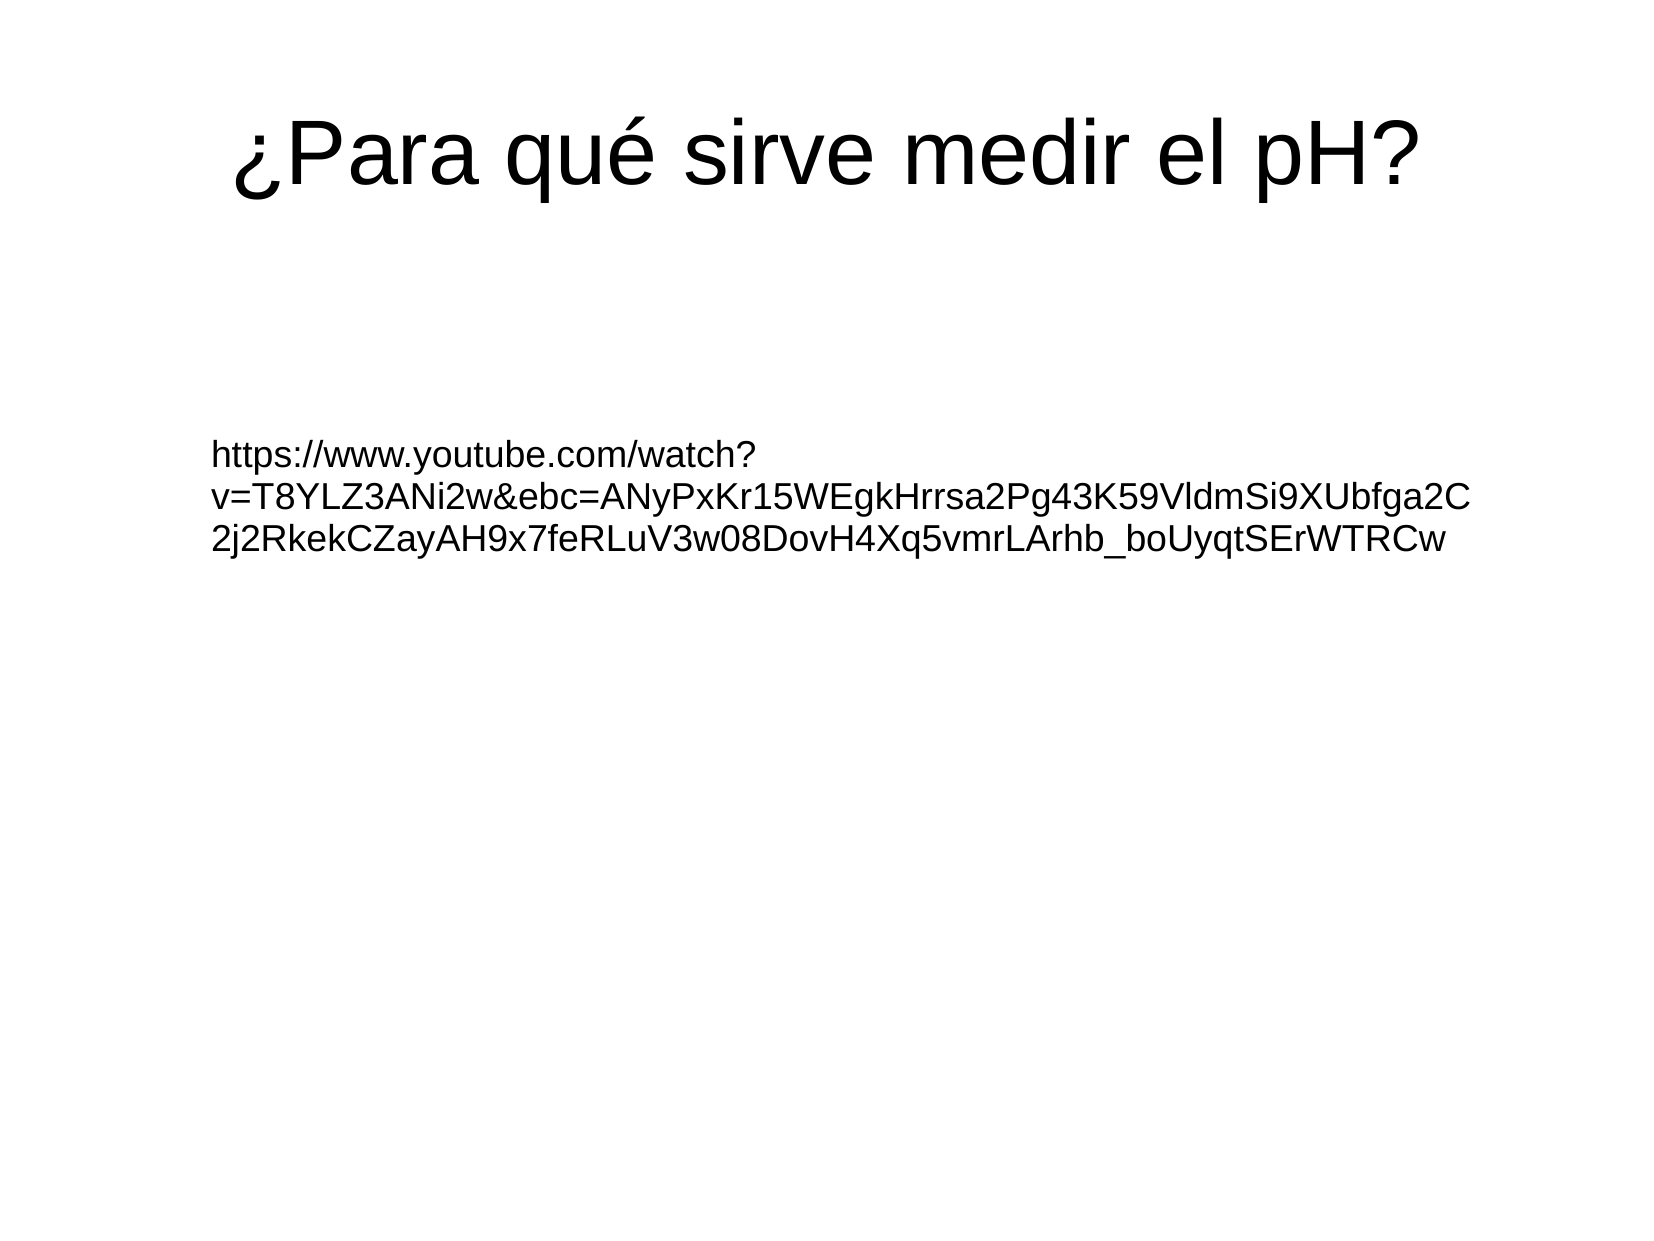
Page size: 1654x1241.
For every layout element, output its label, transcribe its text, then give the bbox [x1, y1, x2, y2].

title ¿Para qué sirve medir el pH? [82, 49, 1571, 257]
text_box https://www.youtube.com/watch?v=T8YLZ3ANi2w&ebc=ANyPxKr15WEgkHrrsa2Pg43K59VldmSi9XUbfga2C2j2RkekCZayAH9x7feRLuV3w08DovH4Xq5vmrLArhb_boUyqtSErWTRCw [196, 426, 1501, 615]
